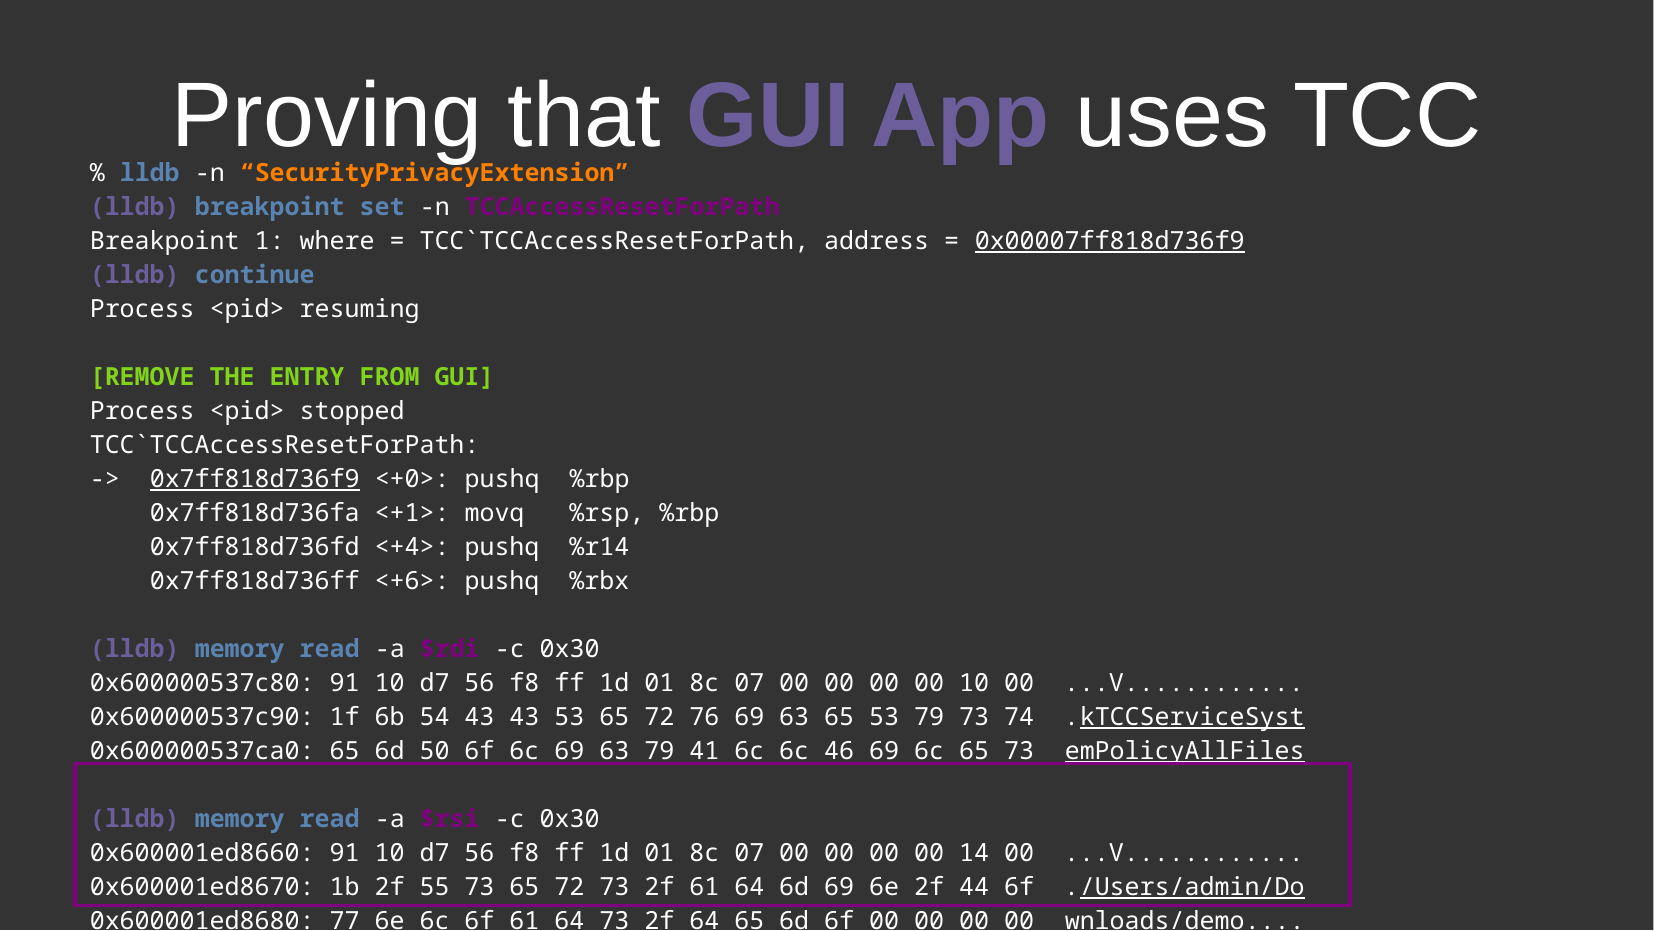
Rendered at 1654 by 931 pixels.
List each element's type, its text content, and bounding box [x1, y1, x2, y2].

text_box % lldb -n “SecurityPrivacyExtension” (lldb) breakpoint set -n TCCAccessResetForPath Breakpoint 1: where = TCC`TCCAccessResetForPath, address = 0x00007ff818d736f9 (lldb) continue Process <pid> resuming [REMOVE THE ENTRY FROM GUI] Process <pid> stopped TCC`TCCAccessResetForPath: -> 0x7ff818d736f9 <+0>: pushq %rbp 0x7ff818d736fa <+1>: movq %rsp, %rbp 0x7ff818d736fd <+4>: pushq %r14 0x7ff818d736ff <+6>: pushq %rbx (lldb) memory read -a $rdi -c 0x30 0x600000537c80: 91 10 d7 56 f8 ff 1d 01 8c 07 00 00 00 00 10 00 ...V............ 0x600000537c90: 1f 6b 54 43 43 53 65 72 76 69 63 65 53 79 73 74 .kTCCServiceSyst 0x600000537ca0: 65 6d 50 6f 6c 69 63 79 41 6c 6c 46 69 6c 65 73 emPolicyAllFiles (lldb) memory read -a $rsi -c 0x30 0x600001ed8660: 91 10 d7 56 f8 ff 1d 01 8c 07 00 00 00 00 14 00 ...V............ 0x600001ed8670: 1b 2f 55 73 65 72 73 2f 61 64 6d 69 6e 2f 44 6f ./Users/admin/Do 0x600001ed8680: 77 6e 6c 6f 61 64 73 2f 64 65 6d 6f 00 00 00 00 wnloads/demo.... [75, 153, 1613, 931]
text_box [75, 763, 1351, 906]
title Proving that GUI App uses TCC [82, 37, 1571, 153]
